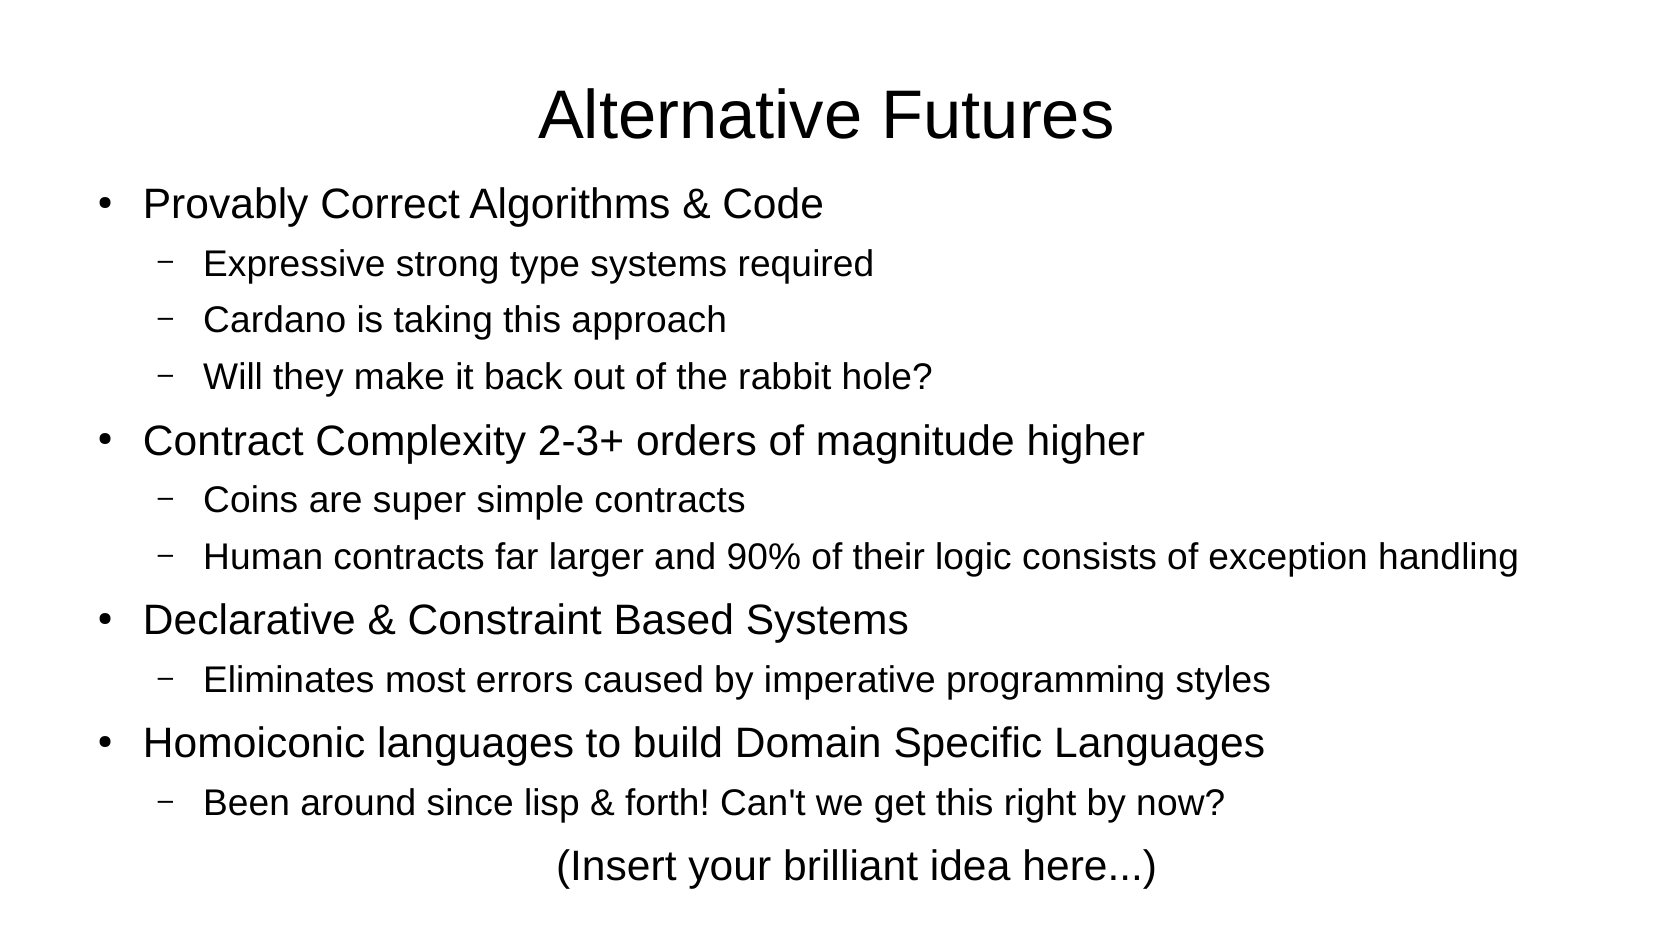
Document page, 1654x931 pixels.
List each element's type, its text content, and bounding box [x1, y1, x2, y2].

title Alternative Futures [82, 37, 1571, 180]
list Provably Correct Algorithms & Code Expressive strong type systems required Cardano is taking this approach Will they make it back out of the rabbit hole? Contract Complexity 2-3+ orders of magnitude higher Coins are super simple contracts Human contracts far larger and 90% of their logic consists of exception handling Declarative & Constraint Based Systems Eliminates most errors caused by imperative programming styles Homoiconic languages to build Domain Specific Languages Been around since lisp & forth! Can't we get this right by now? (Insert your brilliant idea here...) [82, 180, 1571, 901]
